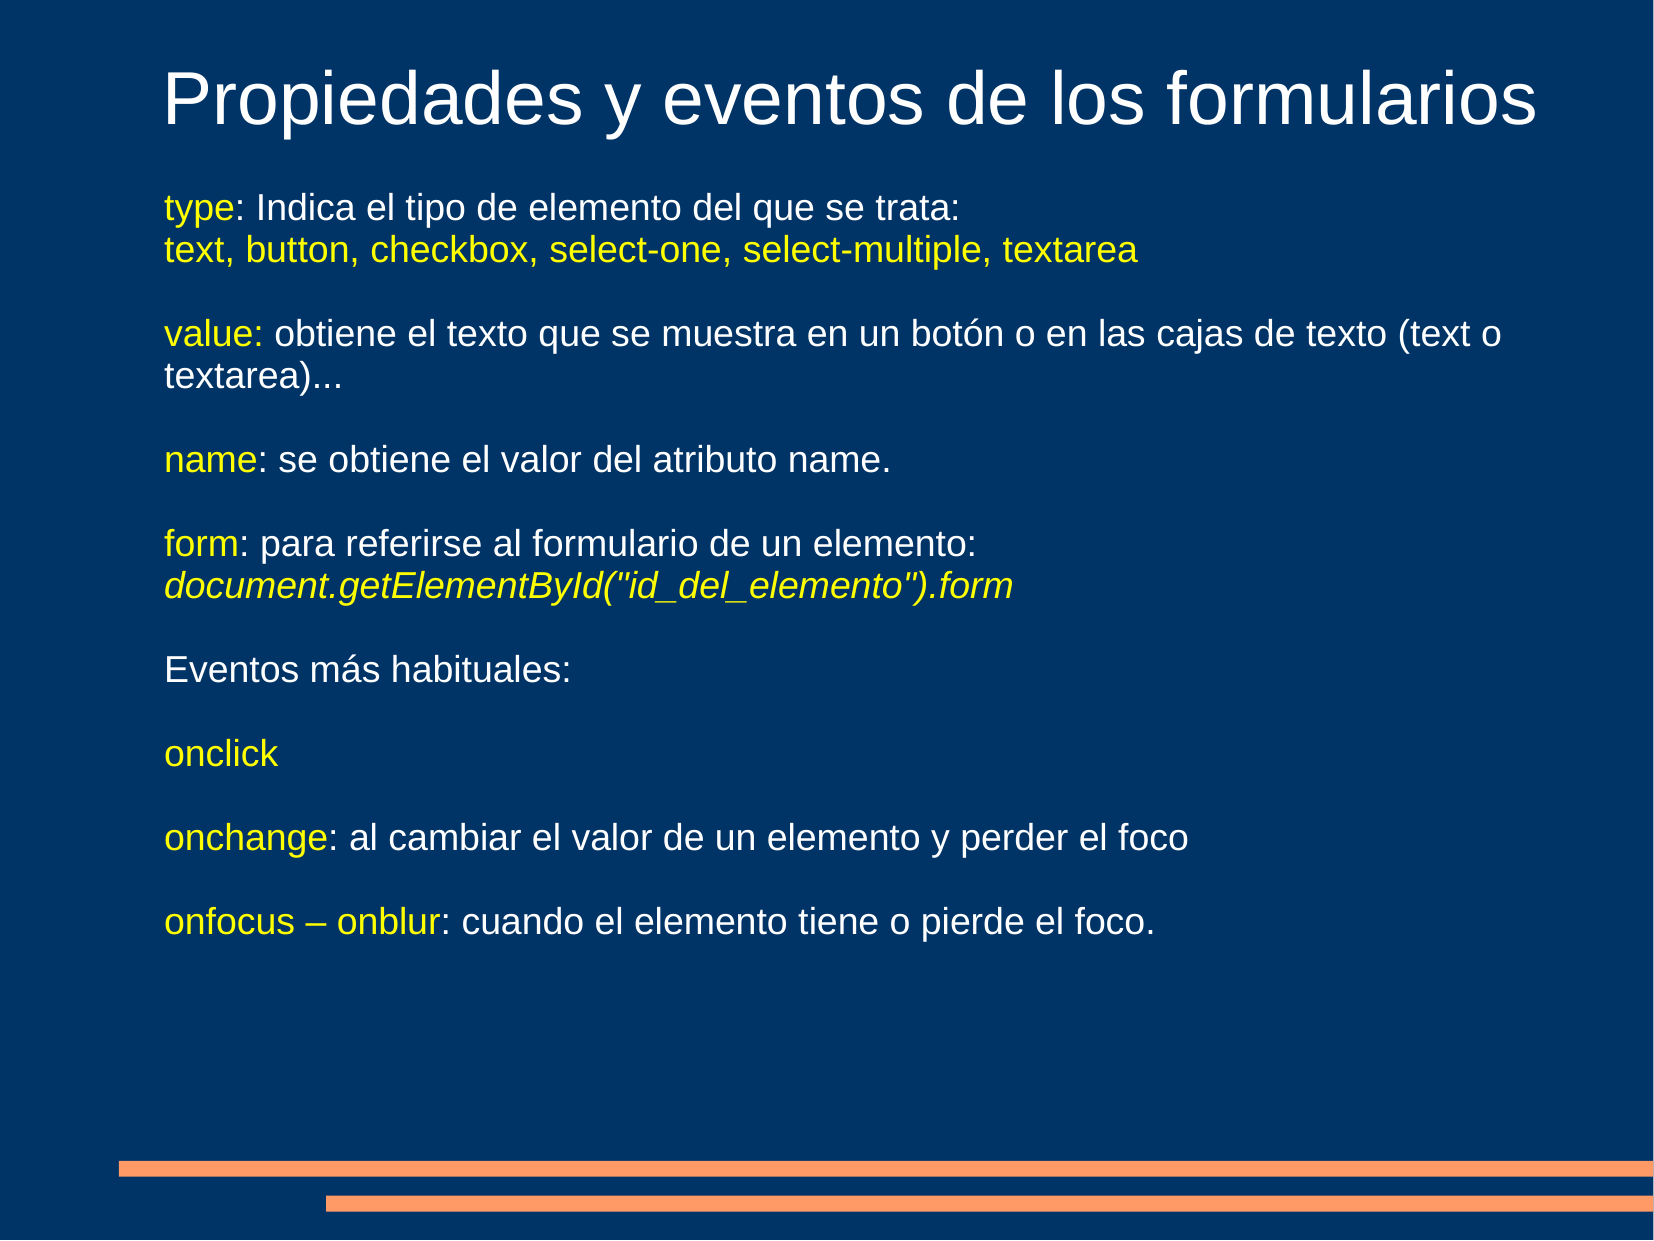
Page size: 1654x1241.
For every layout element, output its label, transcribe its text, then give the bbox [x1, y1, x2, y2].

text_box type: Indica el tipo de elemento del que se trata: text, button, checkbox, select-one, select-multiple, textarea value: obtiene el texto que se muestra en un botón o en las cajas de texto (text o textarea)... name: se obtiene el valor del atributo name. form: para referirse al formulario de un elemento: document.getElementById("id_del_elemento").form Eventos más habituales: onclick onchange: al cambiar el valor de un elemento y perder el foco onfocus – onblur: cuando el elemento tiene o pierde el foco. [149, 179, 1606, 1055]
text_box Propiedades y eventos de los formularios [147, 48, 1619, 148]
